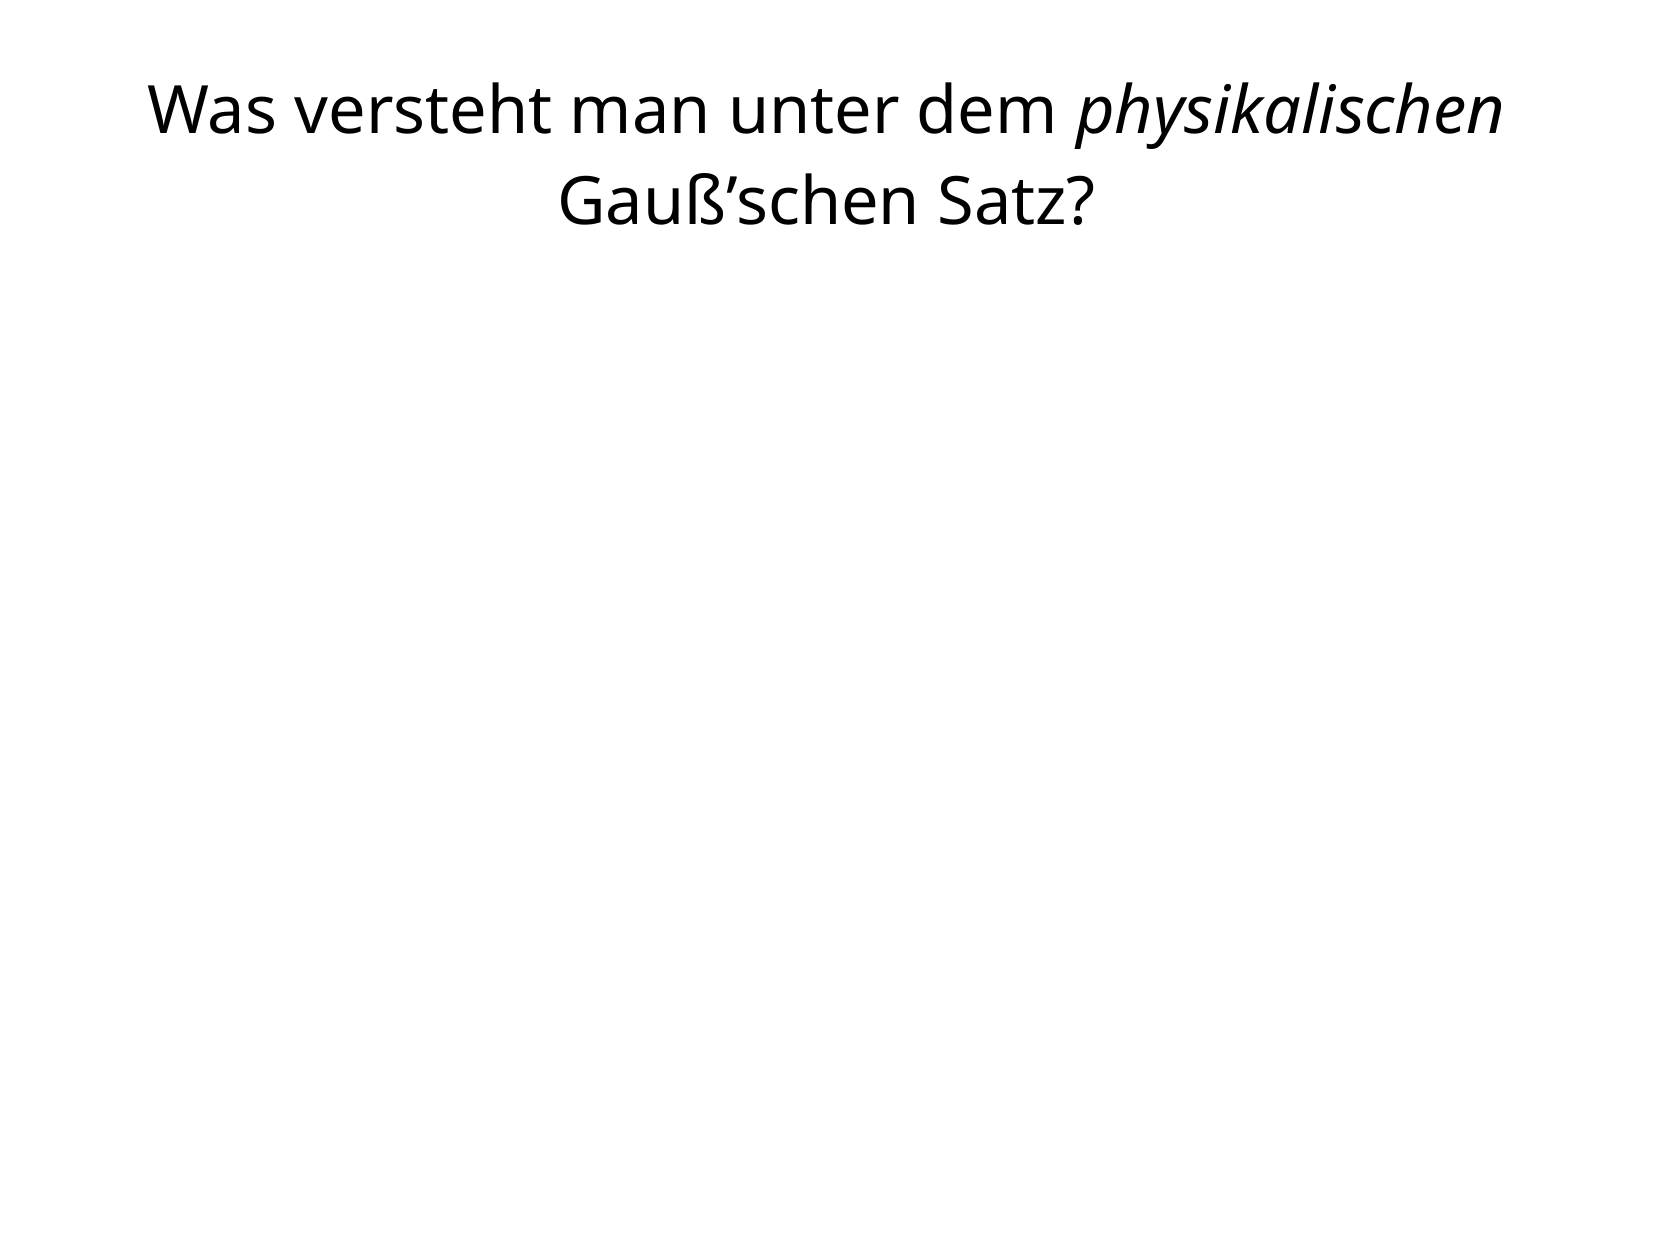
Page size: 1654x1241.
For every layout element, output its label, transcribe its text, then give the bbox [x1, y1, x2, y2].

title Was versteht man unter dem physikalischen Gauß’schen Satz? [82, 49, 1571, 257]
